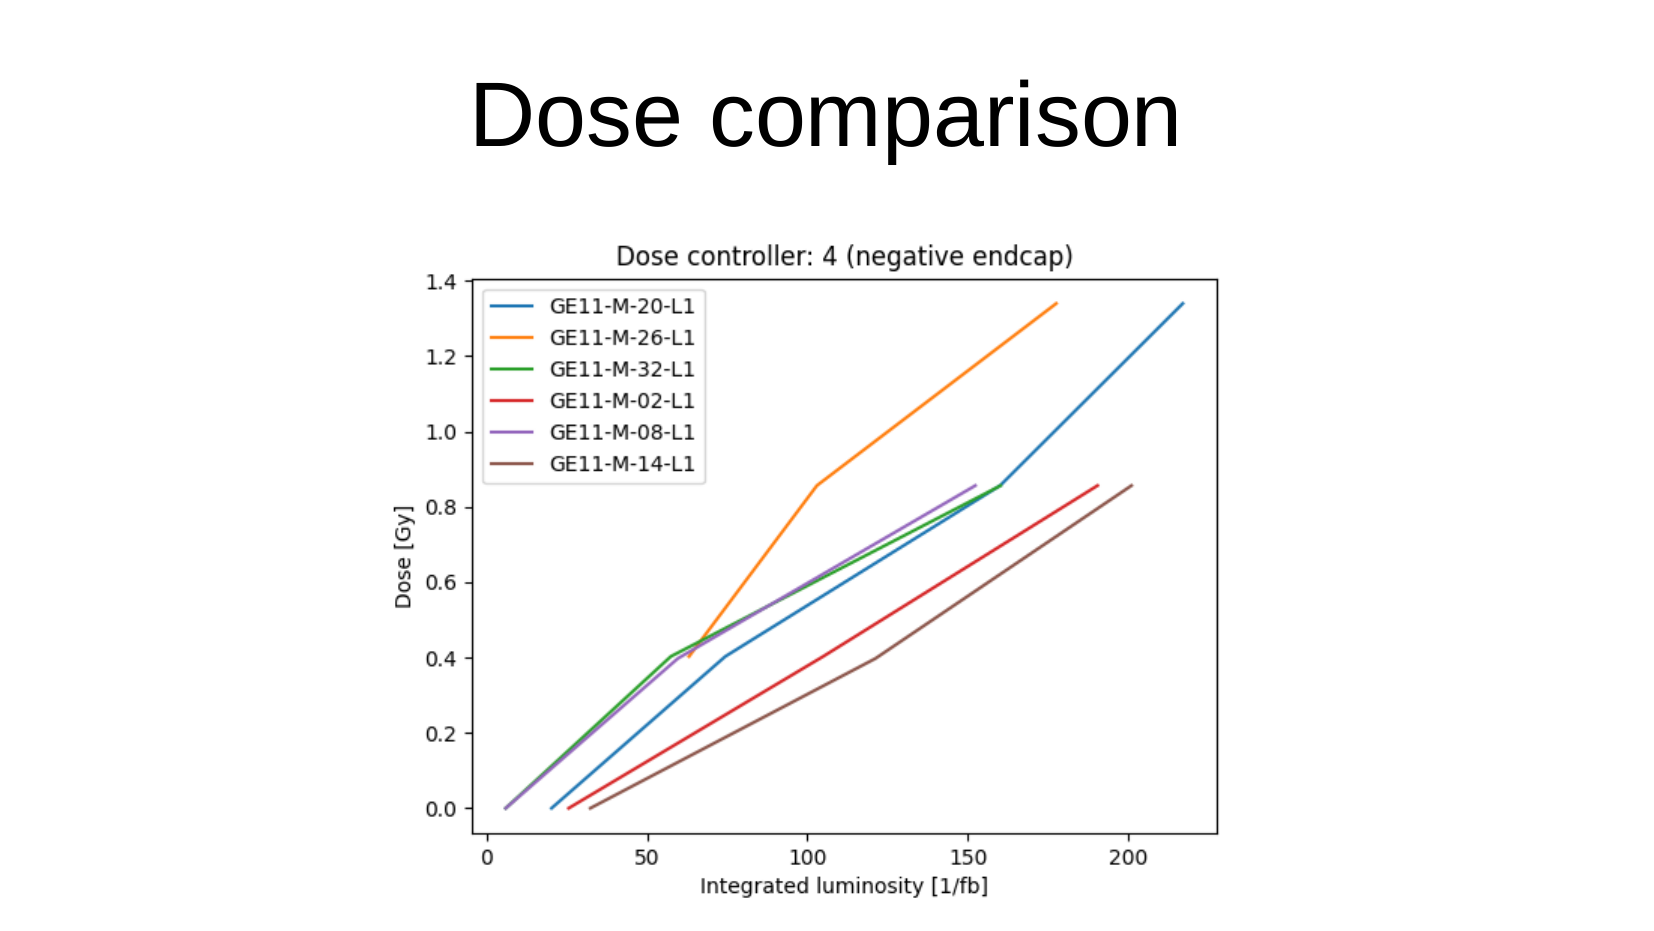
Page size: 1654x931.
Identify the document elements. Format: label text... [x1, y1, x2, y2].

picture [352, 192, 1313, 913]
title Dose comparison [82, 37, 1571, 193]
